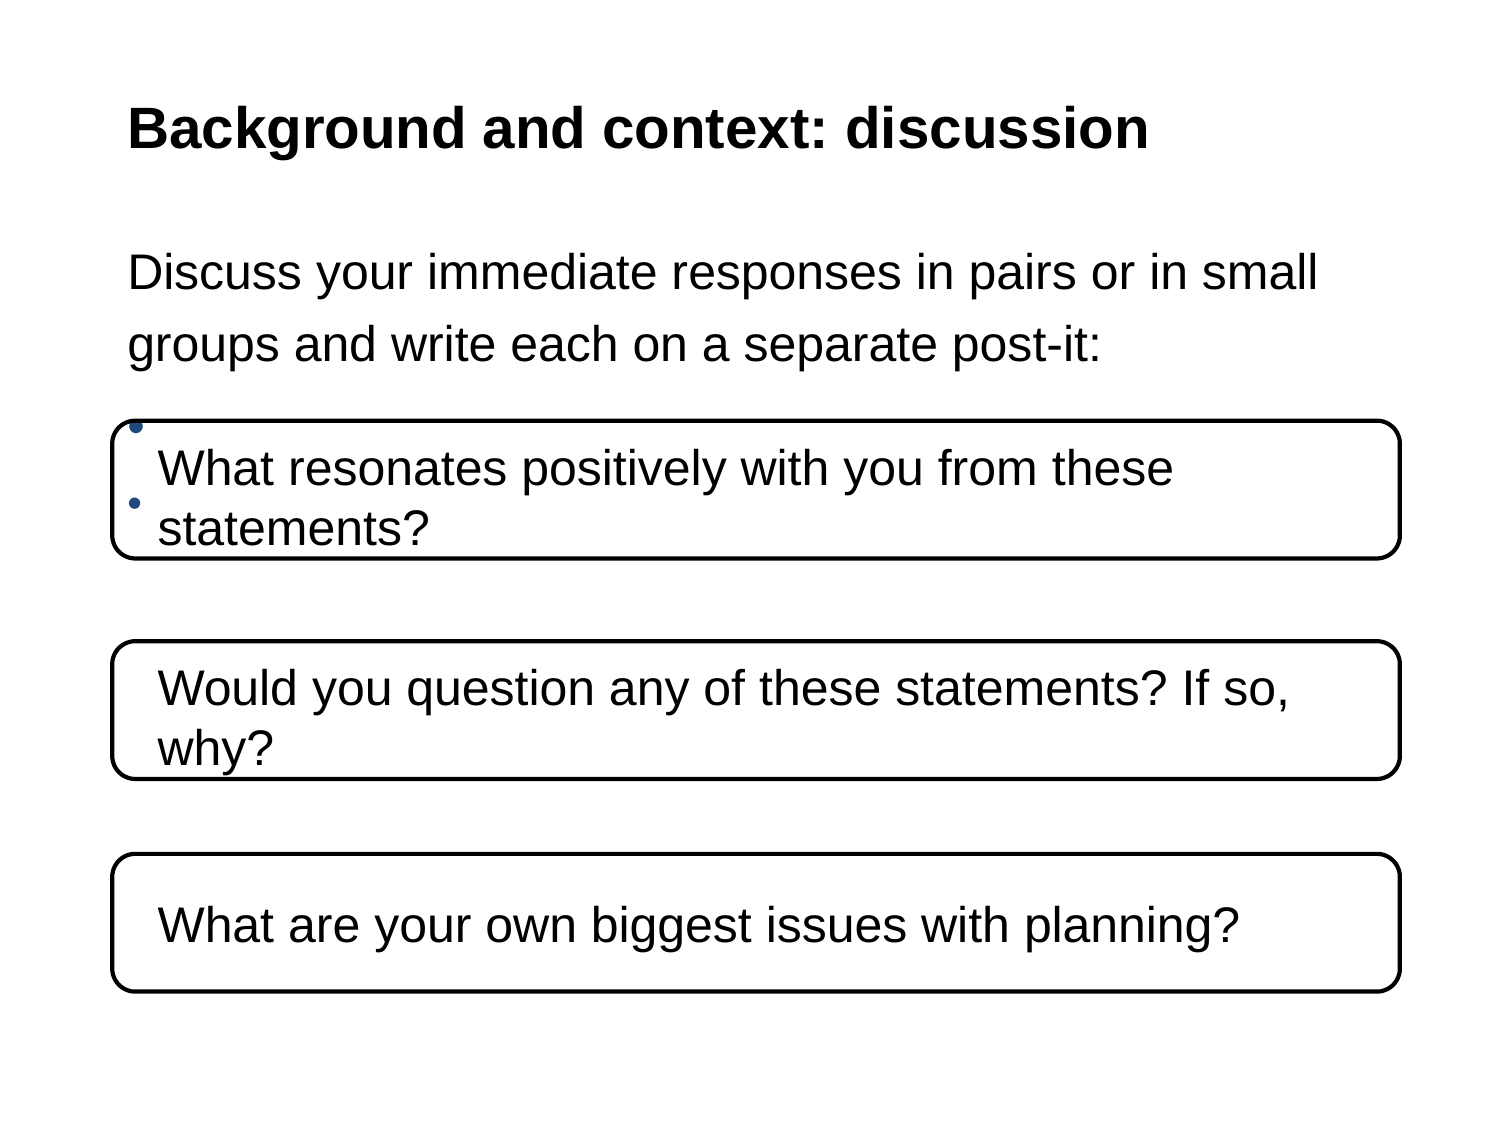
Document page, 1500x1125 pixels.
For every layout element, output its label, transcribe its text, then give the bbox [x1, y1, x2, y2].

title Background and context: discussion [112, 54, 1388, 197]
text_box What resonates positively with you from these statements? [112, 420, 1400, 559]
list Discuss your immediate responses in pairs or in small groups and write each on a separate post-it: [112, 219, 1388, 409]
text_box Would you question any of these statements? If so, why? [112, 641, 1400, 779]
text_box What are your own biggest issues with planning? [112, 853, 1400, 992]
